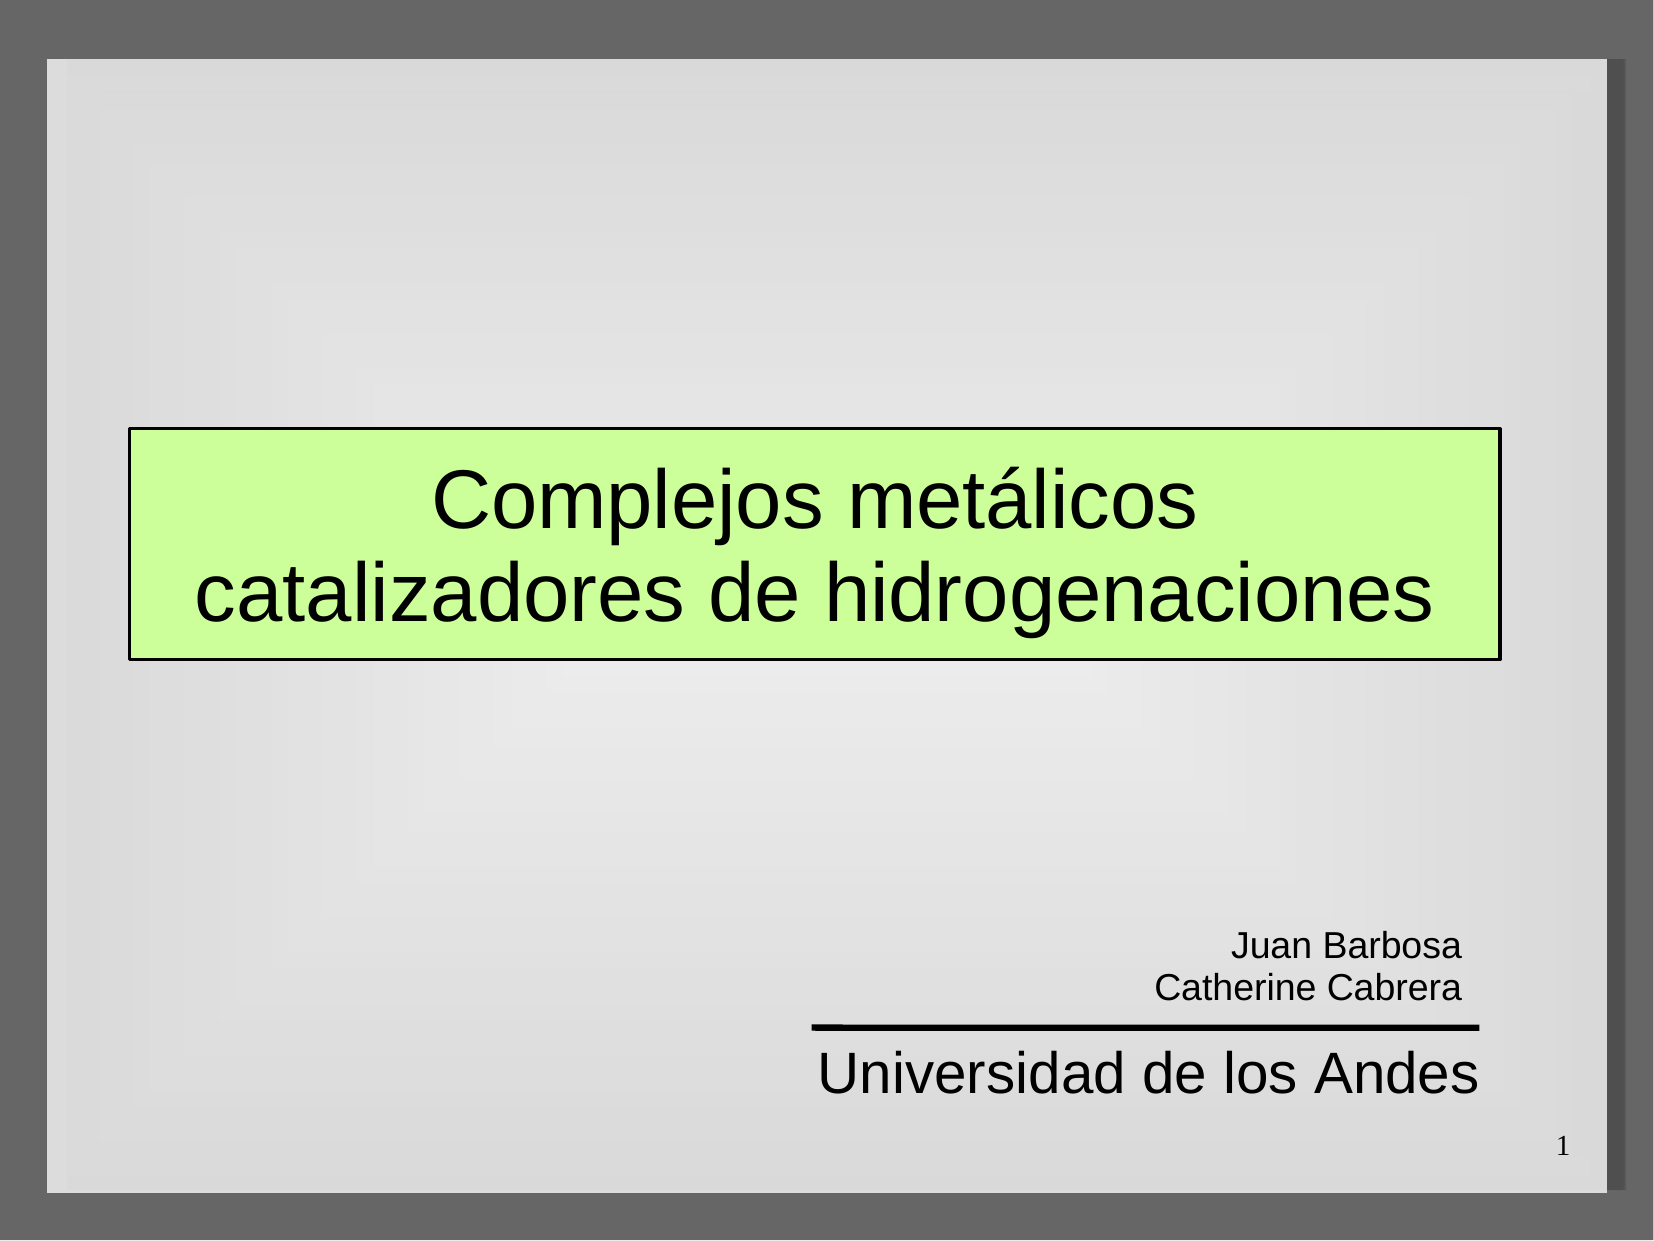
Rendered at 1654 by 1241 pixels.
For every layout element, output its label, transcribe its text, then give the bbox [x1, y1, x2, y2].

text_box [0, 0, 1654, 1241]
text_box Juan Barbosa Catherine Cabrera [1139, 915, 1477, 1015]
text_box Complejos metálicos catalizadores de hidrogenaciones [129, 428, 1501, 660]
text_box <number> [1185, 1129, 1571, 1215]
text_box Universidad de los Andes [803, 1030, 1501, 1111]
